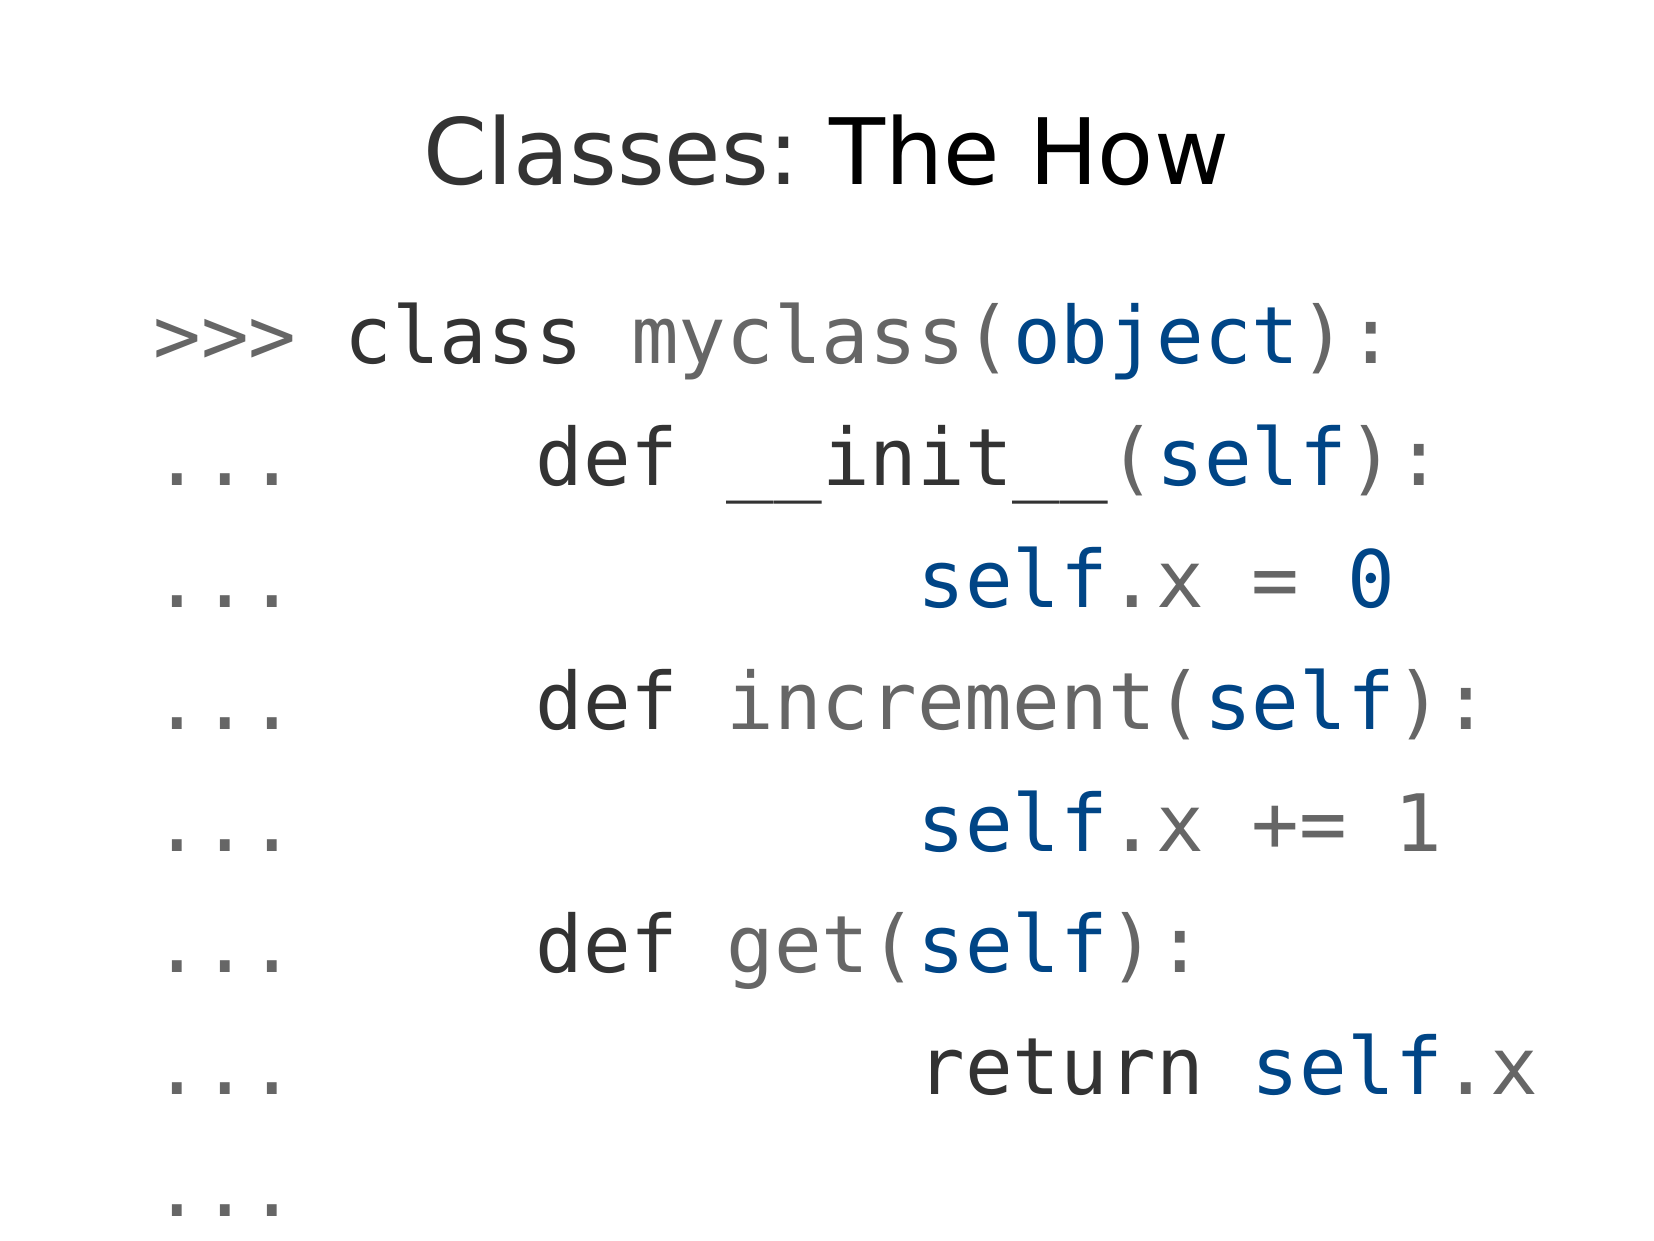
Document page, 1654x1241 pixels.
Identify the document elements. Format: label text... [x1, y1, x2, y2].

title Classes: The How [82, 56, 1571, 250]
list >>> class myclass(object): ... def __init__(self): ... self.x = 0 ... def increment(self): ... self.x += 1 ... def get(self): ... return self.x ... >>> instance = myclass() >>> instance.get() 0 >>> instance.increment() >>> instance.get() 1 [82, 290, 1571, 1109]
